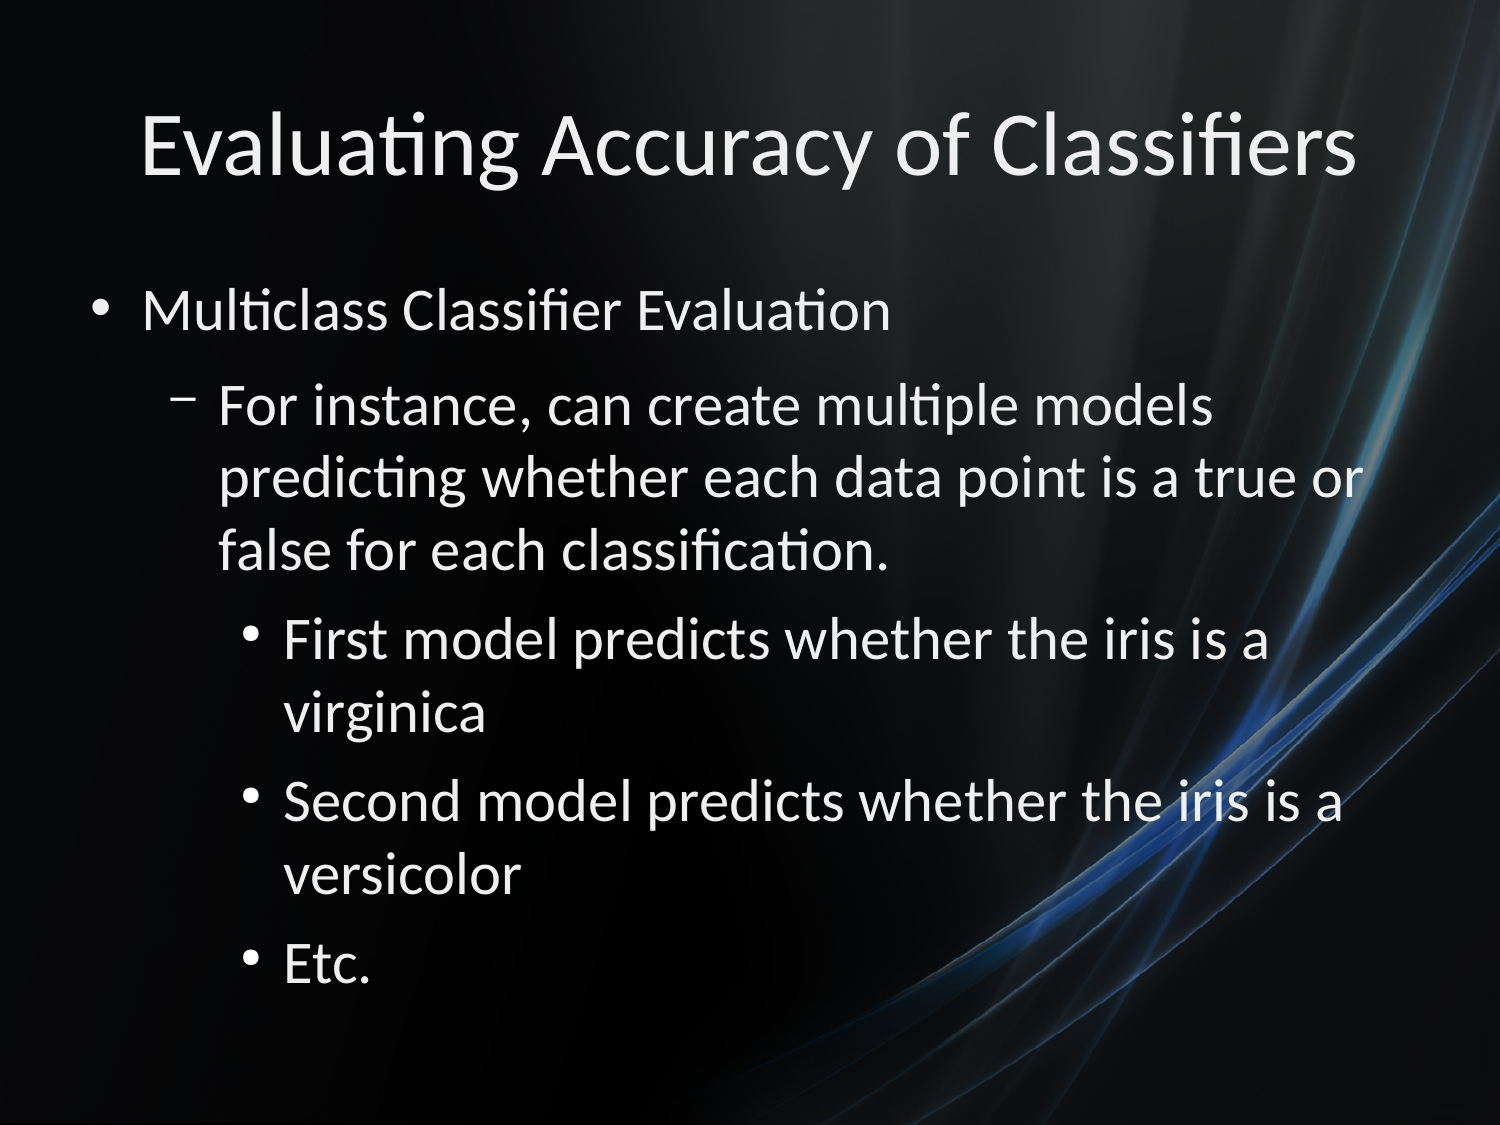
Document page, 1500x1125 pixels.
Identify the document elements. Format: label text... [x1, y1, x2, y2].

title Evaluating Accuracy of Classifiers [75, 45, 1425, 233]
picture [0, 0, 1500, 1125]
list Multiclass Classifier Evaluation For instance, can create multiple models predicting whether each data point is a true or false for each classification. First model predicts whether the iris is a virginica Second model predicts whether the iris is a versicolor Etc. [75, 262, 1425, 1005]
